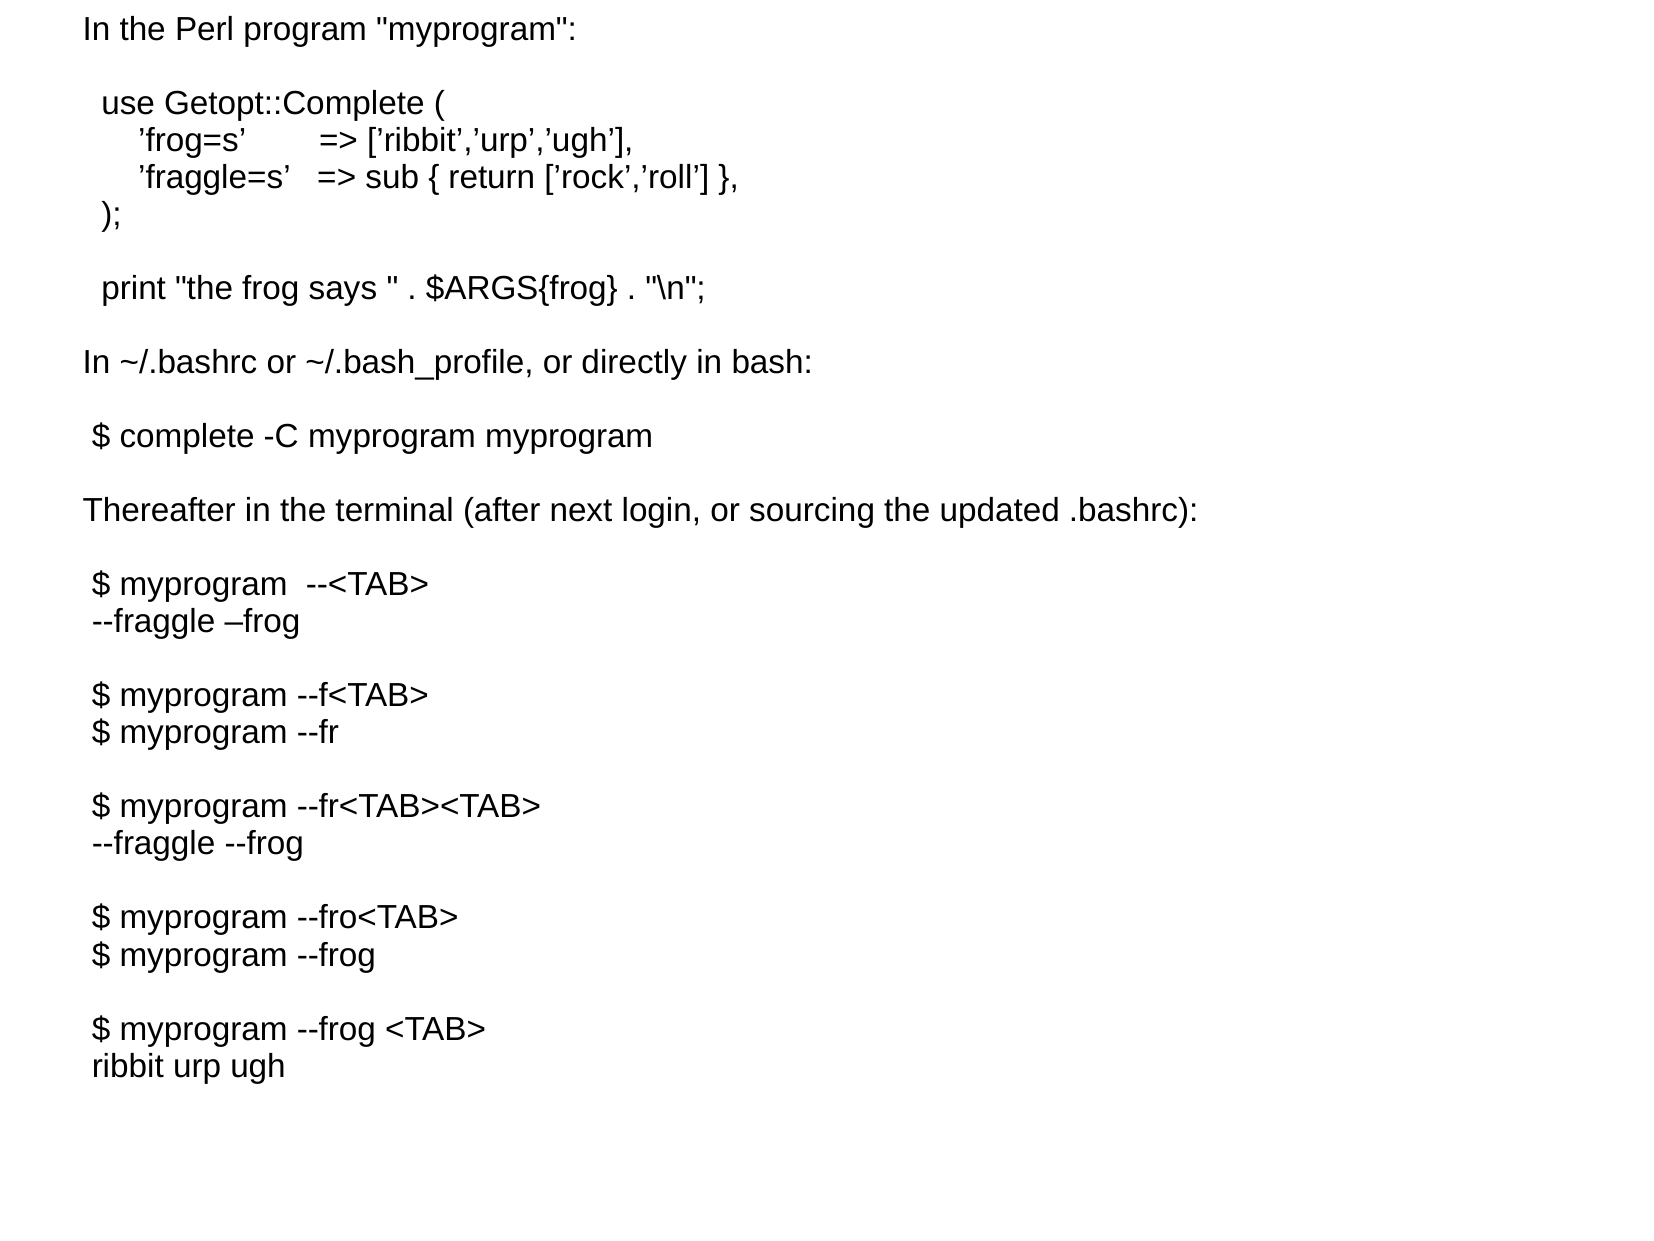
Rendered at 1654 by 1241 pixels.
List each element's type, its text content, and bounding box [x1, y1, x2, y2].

subtitle In the Perl program "myprogram": use Getopt::Complete ( ’frog=s’ => [’ribbit’,’urp’,’ugh’], ’fraggle=s’ => sub { return [’rock’,’roll’] }, ); print "the frog says " . $ARGS{frog} . "\n"; In ~/.bashrc or ~/.bash_profile, or directly in bash: $ complete ‐C myprogram myprogram Thereafter in the terminal (after next login, or sourcing the updated .bashrc): $ myprogram --<TAB> --fraggle –frog $ myprogram ‐‐f<TAB> $ myprogram ‐‐fr $ myprogram ‐‐fr<TAB><TAB> --fraggle --frog $ myprogram ‐‐fro<TAB> $ myprogram ‐‐frog $ myprogram ‐‐frog <TAB> ribbit urp ugh [82, 10, 1571, 1166]
